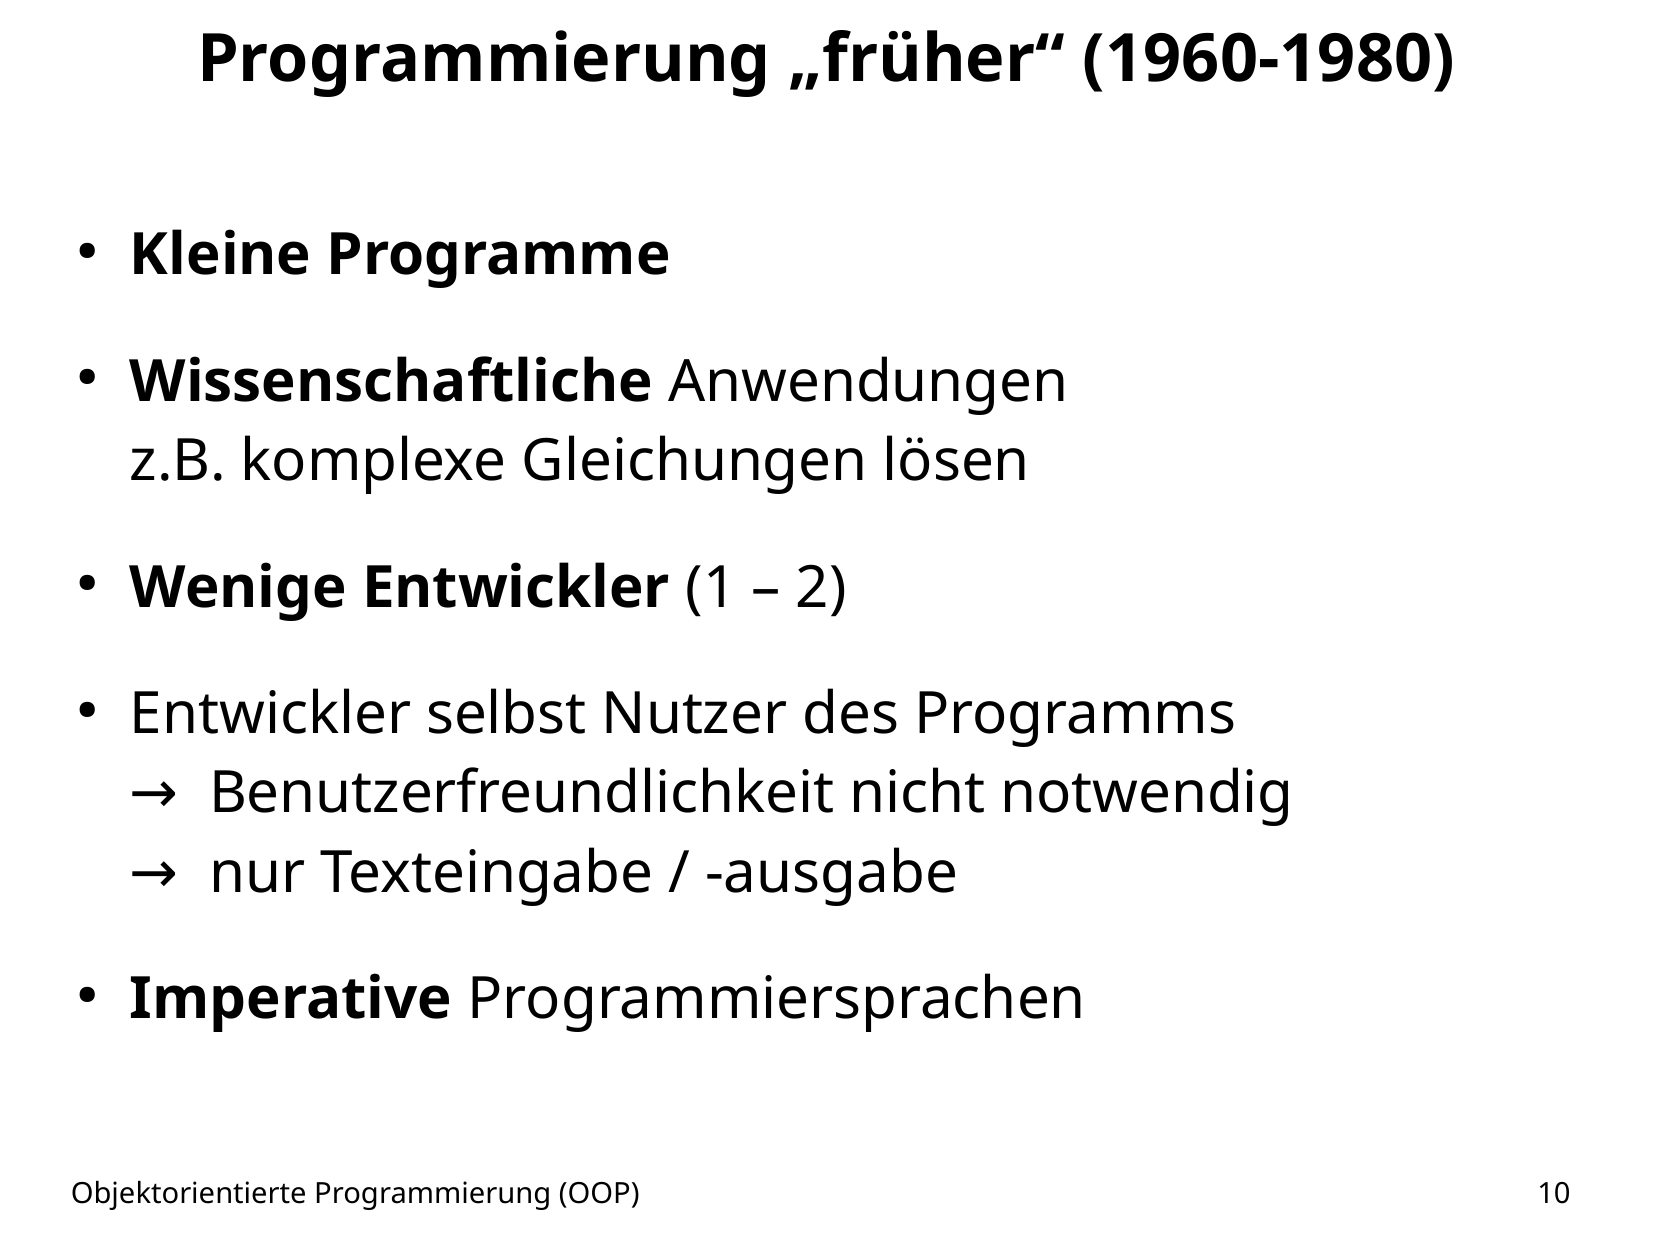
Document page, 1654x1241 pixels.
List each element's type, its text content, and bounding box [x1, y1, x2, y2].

list Kleine Programme Wissenschaftliche Anwendungen z.B. komplexe Gleichungen lösen Wenige Entwickler (1 – 2) Entwickler selbst Nutzer des Programms → Benutzerfreundlichkeit nicht notwendig → nur Texteingabe / -ausgabe Imperative Programmiersprachen [59, 212, 1607, 1123]
title Programmierung „früher“ (1960-1980) [0, 5, 1654, 107]
